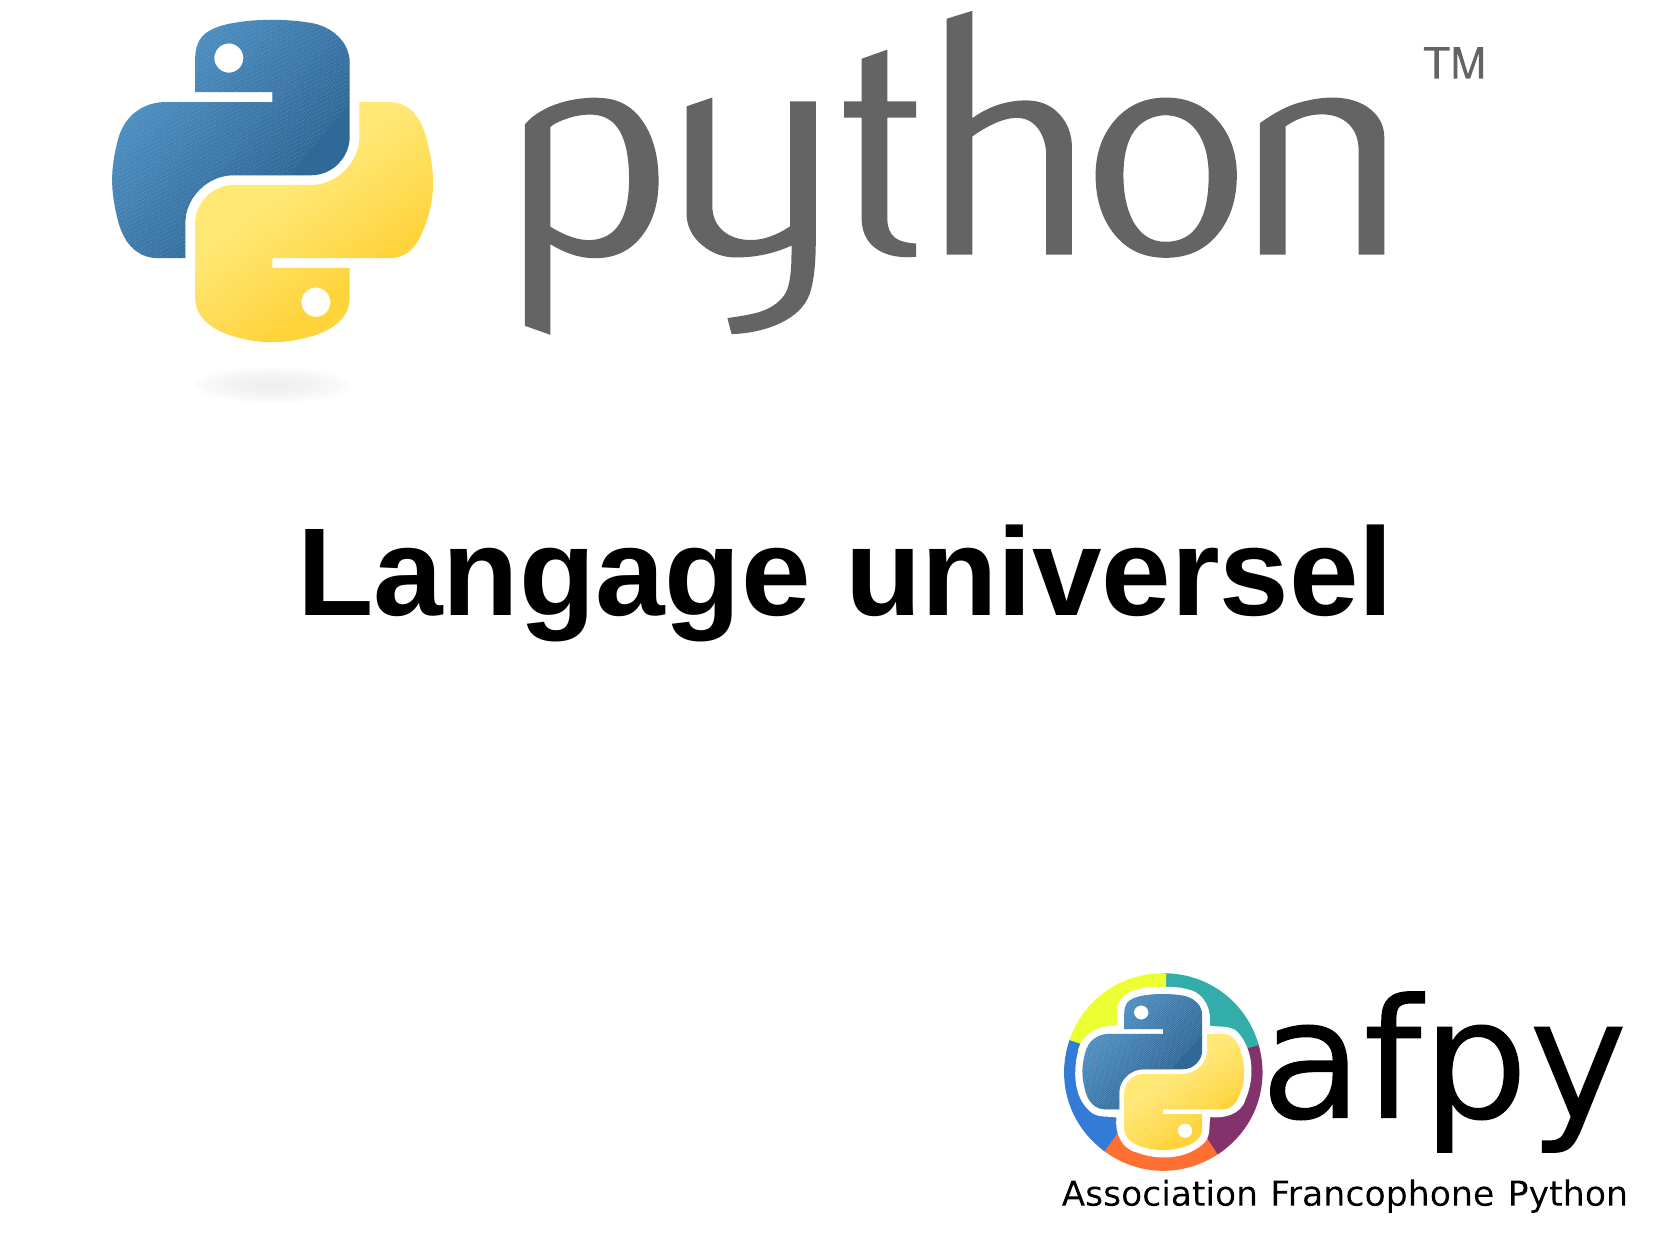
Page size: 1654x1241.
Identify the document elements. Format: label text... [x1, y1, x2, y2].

list Langage universel [82, 501, 1538, 957]
